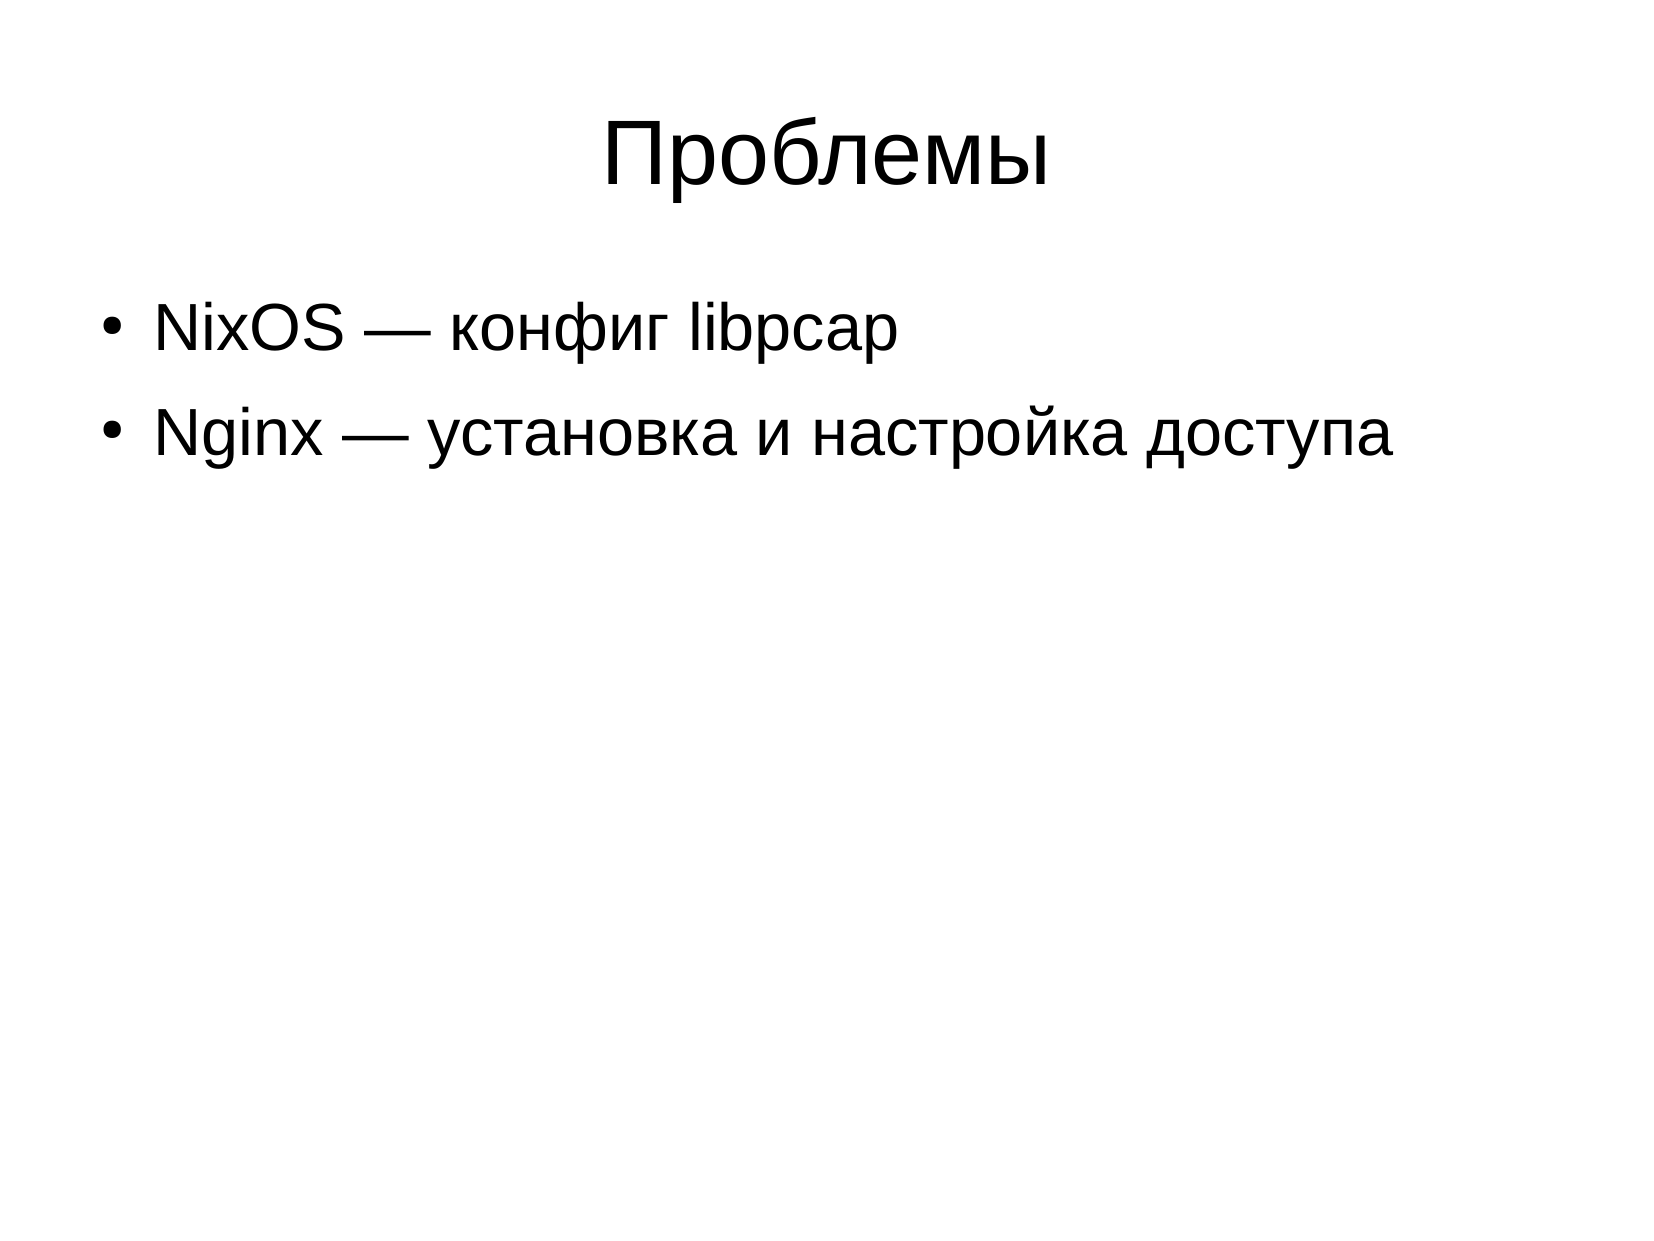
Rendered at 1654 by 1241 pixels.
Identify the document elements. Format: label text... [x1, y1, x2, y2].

title Проблемы [82, 49, 1571, 257]
list NixOS — конфиг libpcap Nginx — установка и настройка доступа [82, 290, 1571, 1010]
